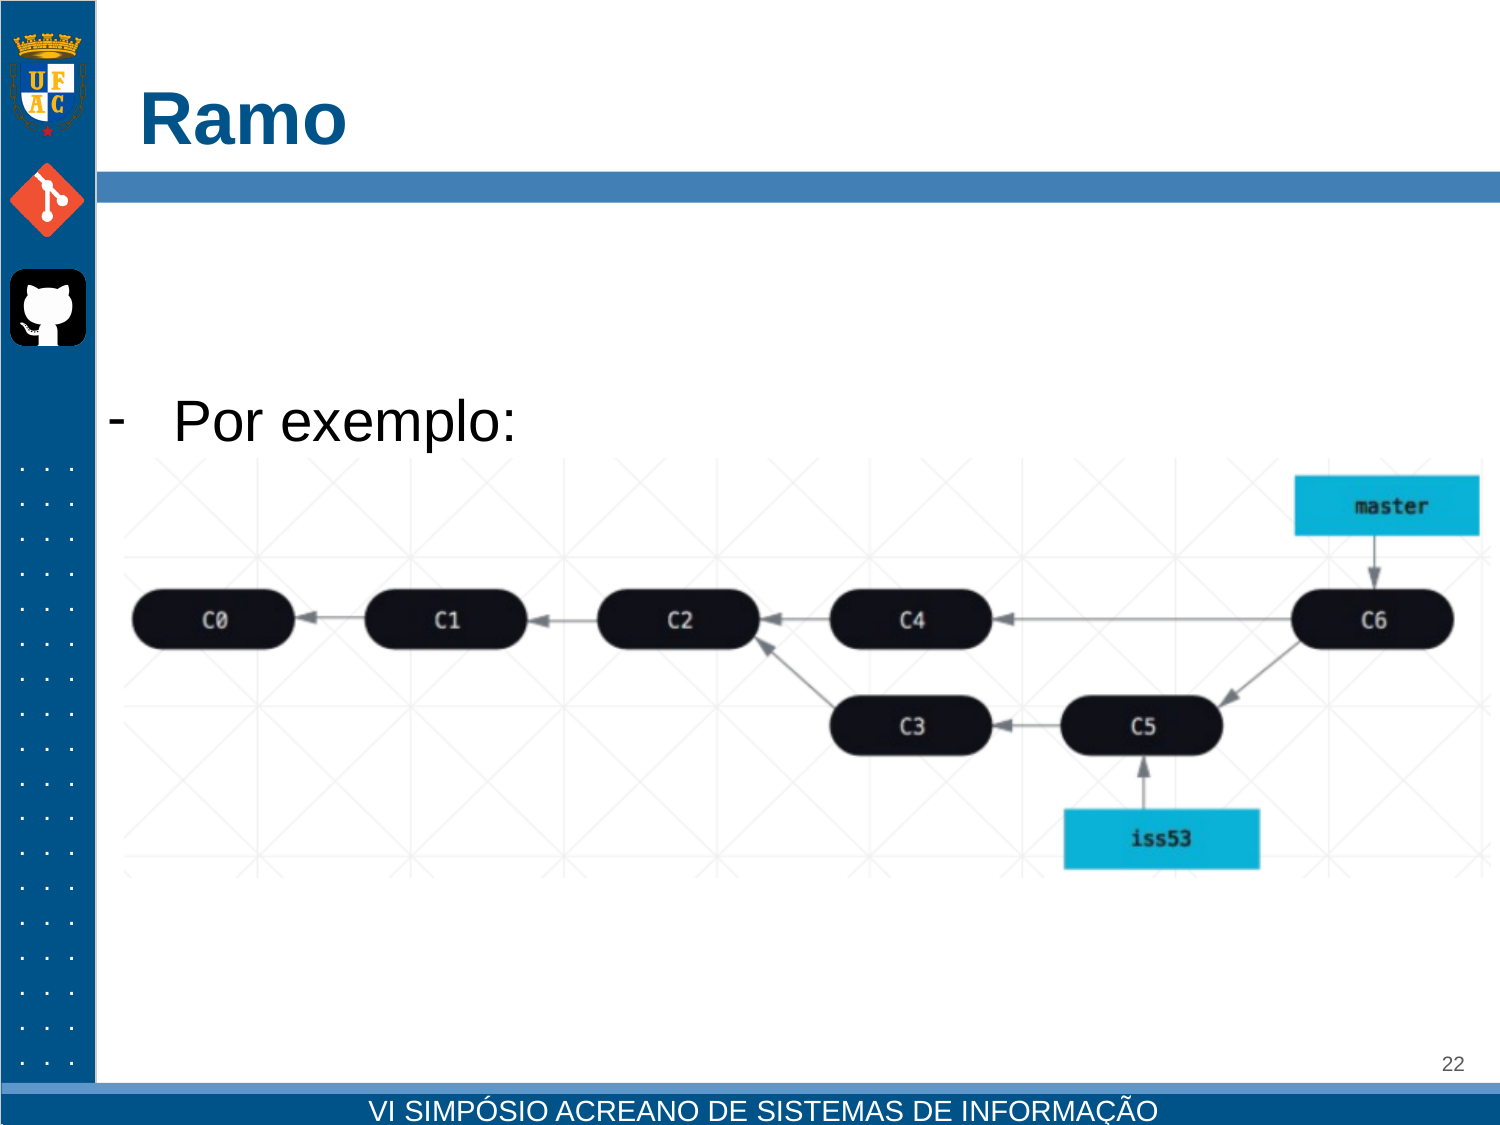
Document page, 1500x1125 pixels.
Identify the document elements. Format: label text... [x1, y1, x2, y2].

slide_number <número> [1389, 1019, 1480, 1106]
text_box [1288, 1082, 1500, 1125]
text_box [186, 171, 1500, 203]
picture [10, 163, 186, 237]
picture [124, 458, 1491, 878]
text_box . . . . . . . . . . . . . . . . . . . . . . . . . . . . . . . . . . . . . . . . . . . . . . . . . . . . . . [3, 427, 124, 857]
picture [10, 269, 86, 346]
text_box VI SIMPÓSIO ACREANO DE SISTEMAS DE INFORMAÇÃO [353, 1077, 1288, 1125]
text_box Por exemplo: [83, 367, 1483, 493]
title Ramo [124, 89, 1494, 171]
text_box [0, 0, 353, 1125]
picture [10, 33, 86, 137]
